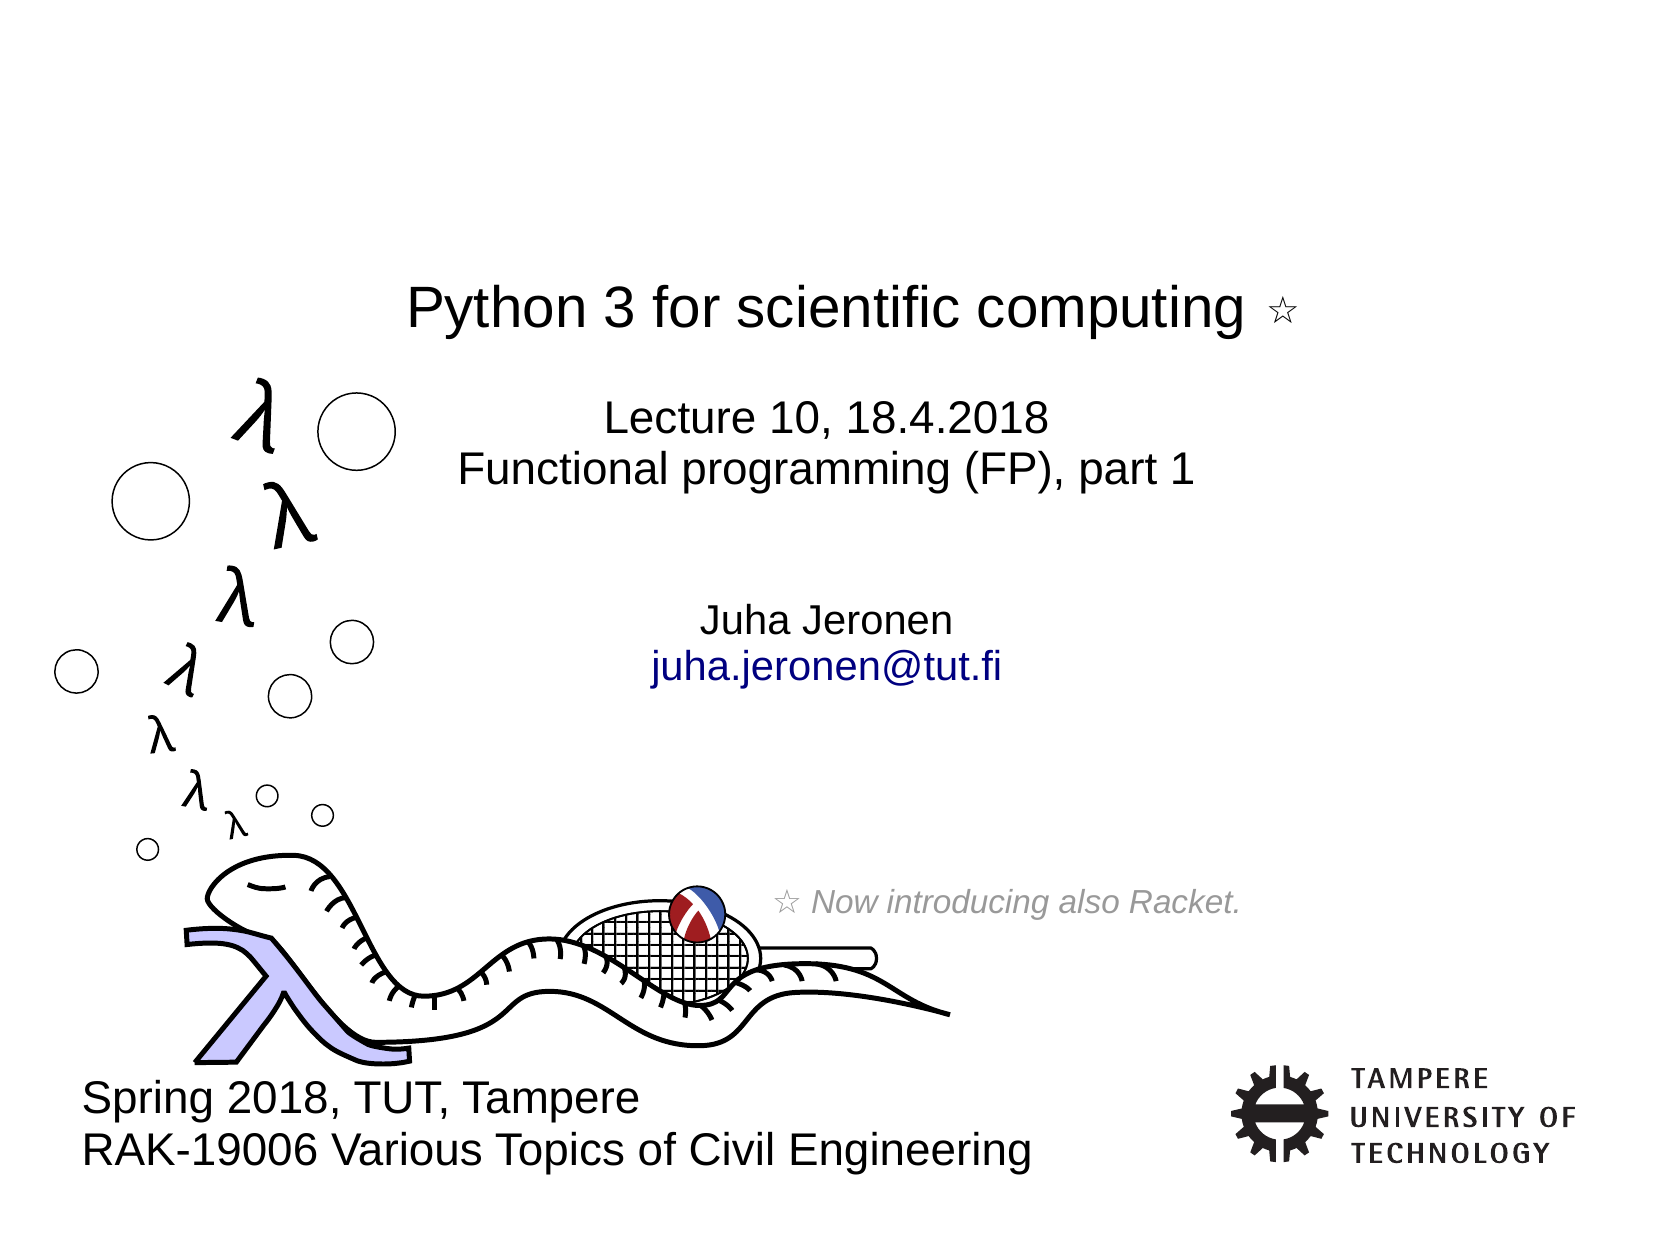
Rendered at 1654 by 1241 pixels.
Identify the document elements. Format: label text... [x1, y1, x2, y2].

text_box ☆ Now introducing also Racket. [757, 876, 1258, 929]
picture [1230, 1065, 1576, 1164]
subtitle Python 3 for scientific computing Lecture 10, 18.4.2018 Functional programming (FP), part 1 Juha Jeronen juha.jeronen@tut.fi [82, 273, 1571, 1027]
text_box ☆ [1251, 282, 1315, 340]
text_box Spring 2018, TUT, Tampere RAK-19006 Various Topics of Civil Engineering [66, 1065, 1051, 1183]
picture [54, 377, 951, 1067]
